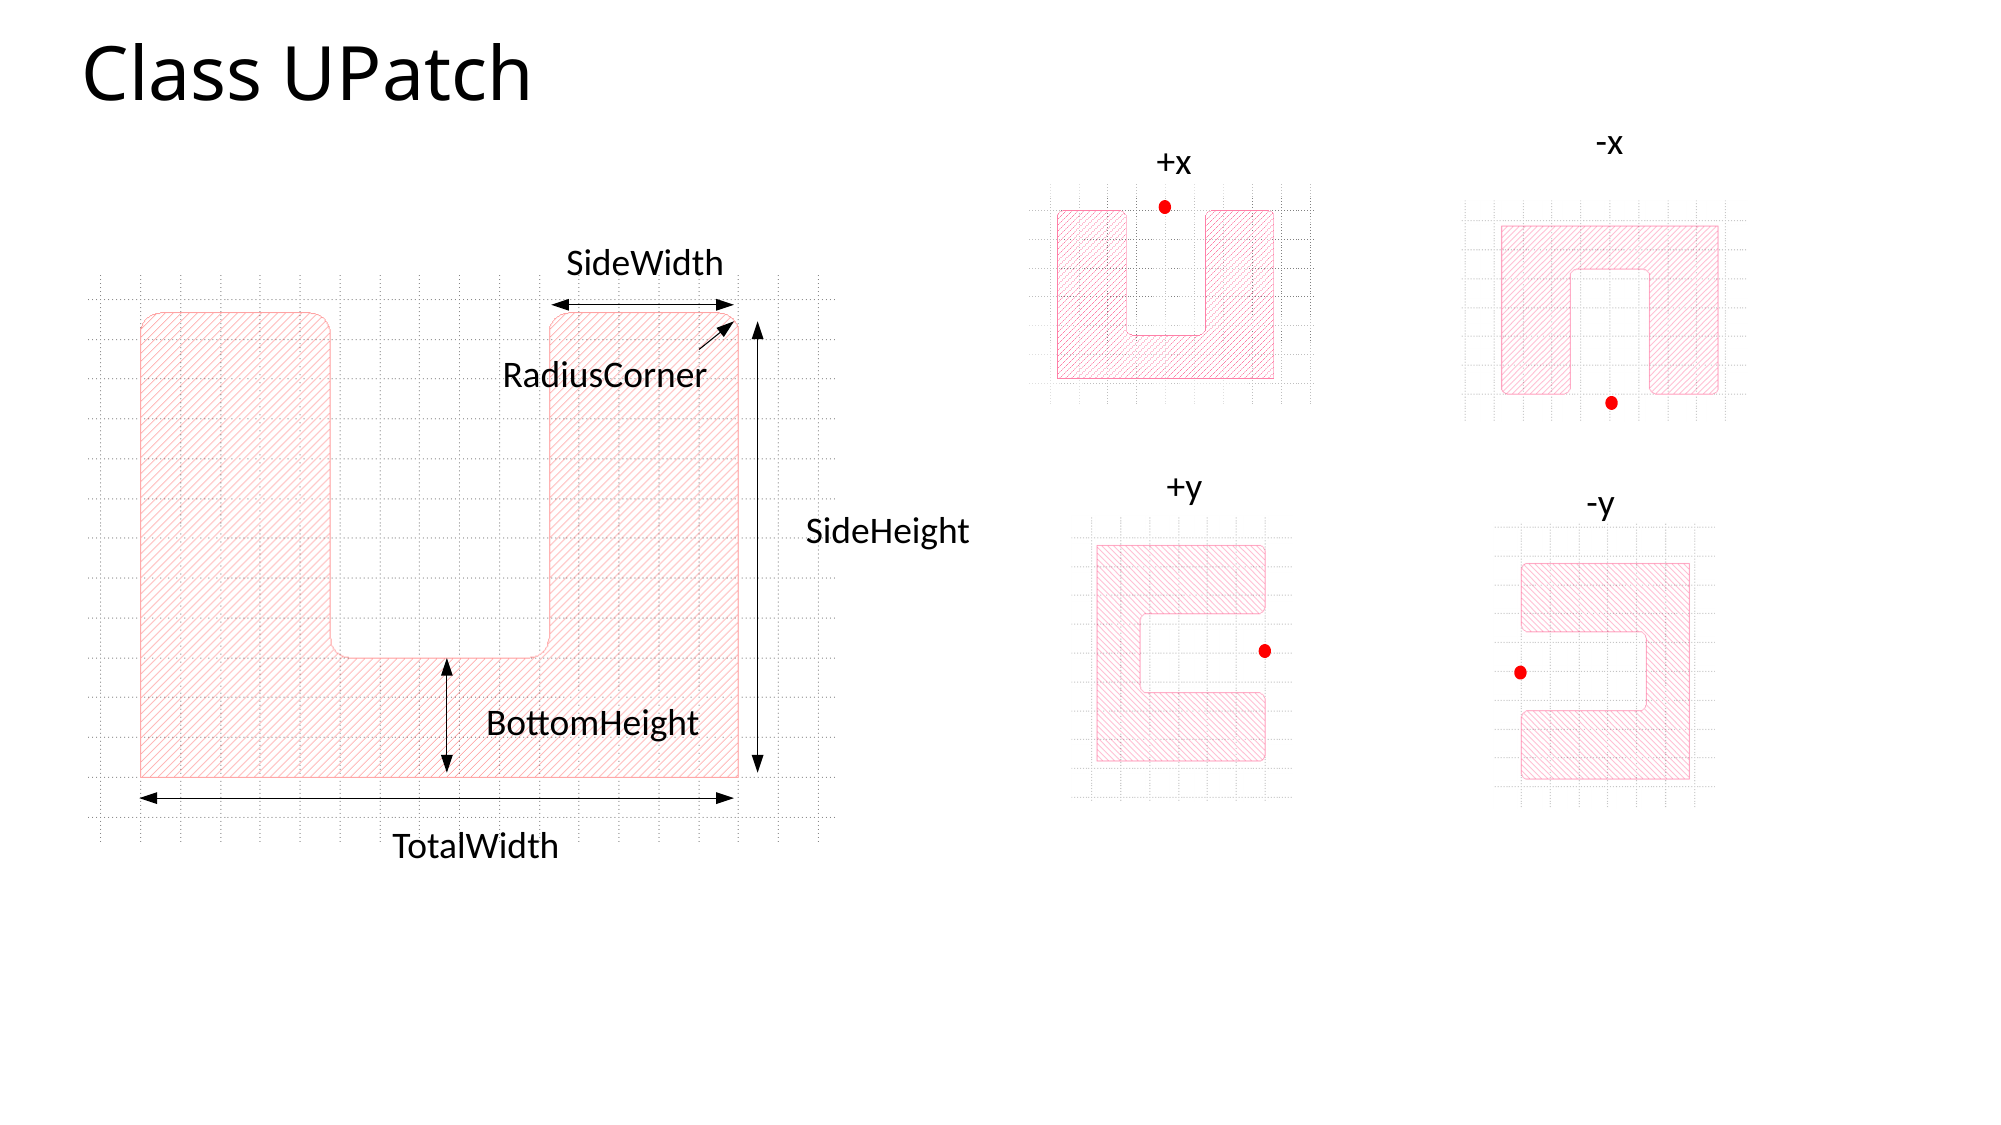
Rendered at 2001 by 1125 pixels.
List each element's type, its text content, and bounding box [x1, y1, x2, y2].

picture [1027, 182, 1315, 405]
text_box +x [1141, 129, 1239, 191]
text_box +y [1151, 454, 1249, 515]
picture [1460, 200, 1748, 422]
text_box [1514, 665, 1527, 680]
text_box TotalWidth [377, 813, 600, 874]
text_box -x [1580, 109, 1678, 171]
text_box [1605, 396, 1618, 410]
text_box -y [1571, 470, 1669, 522]
text_box RadiusCorner [487, 342, 790, 403]
text_box [1158, 200, 1172, 214]
text_box SideWidth [551, 230, 774, 292]
picture [1493, 522, 1715, 809]
picture [88, 274, 838, 844]
text_box BottomHeight [470, 690, 725, 752]
picture [1071, 515, 1293, 802]
title Class UPatch [66, 3, 1687, 149]
text_box SideHeight [790, 498, 1013, 560]
text_box [1258, 644, 1271, 658]
